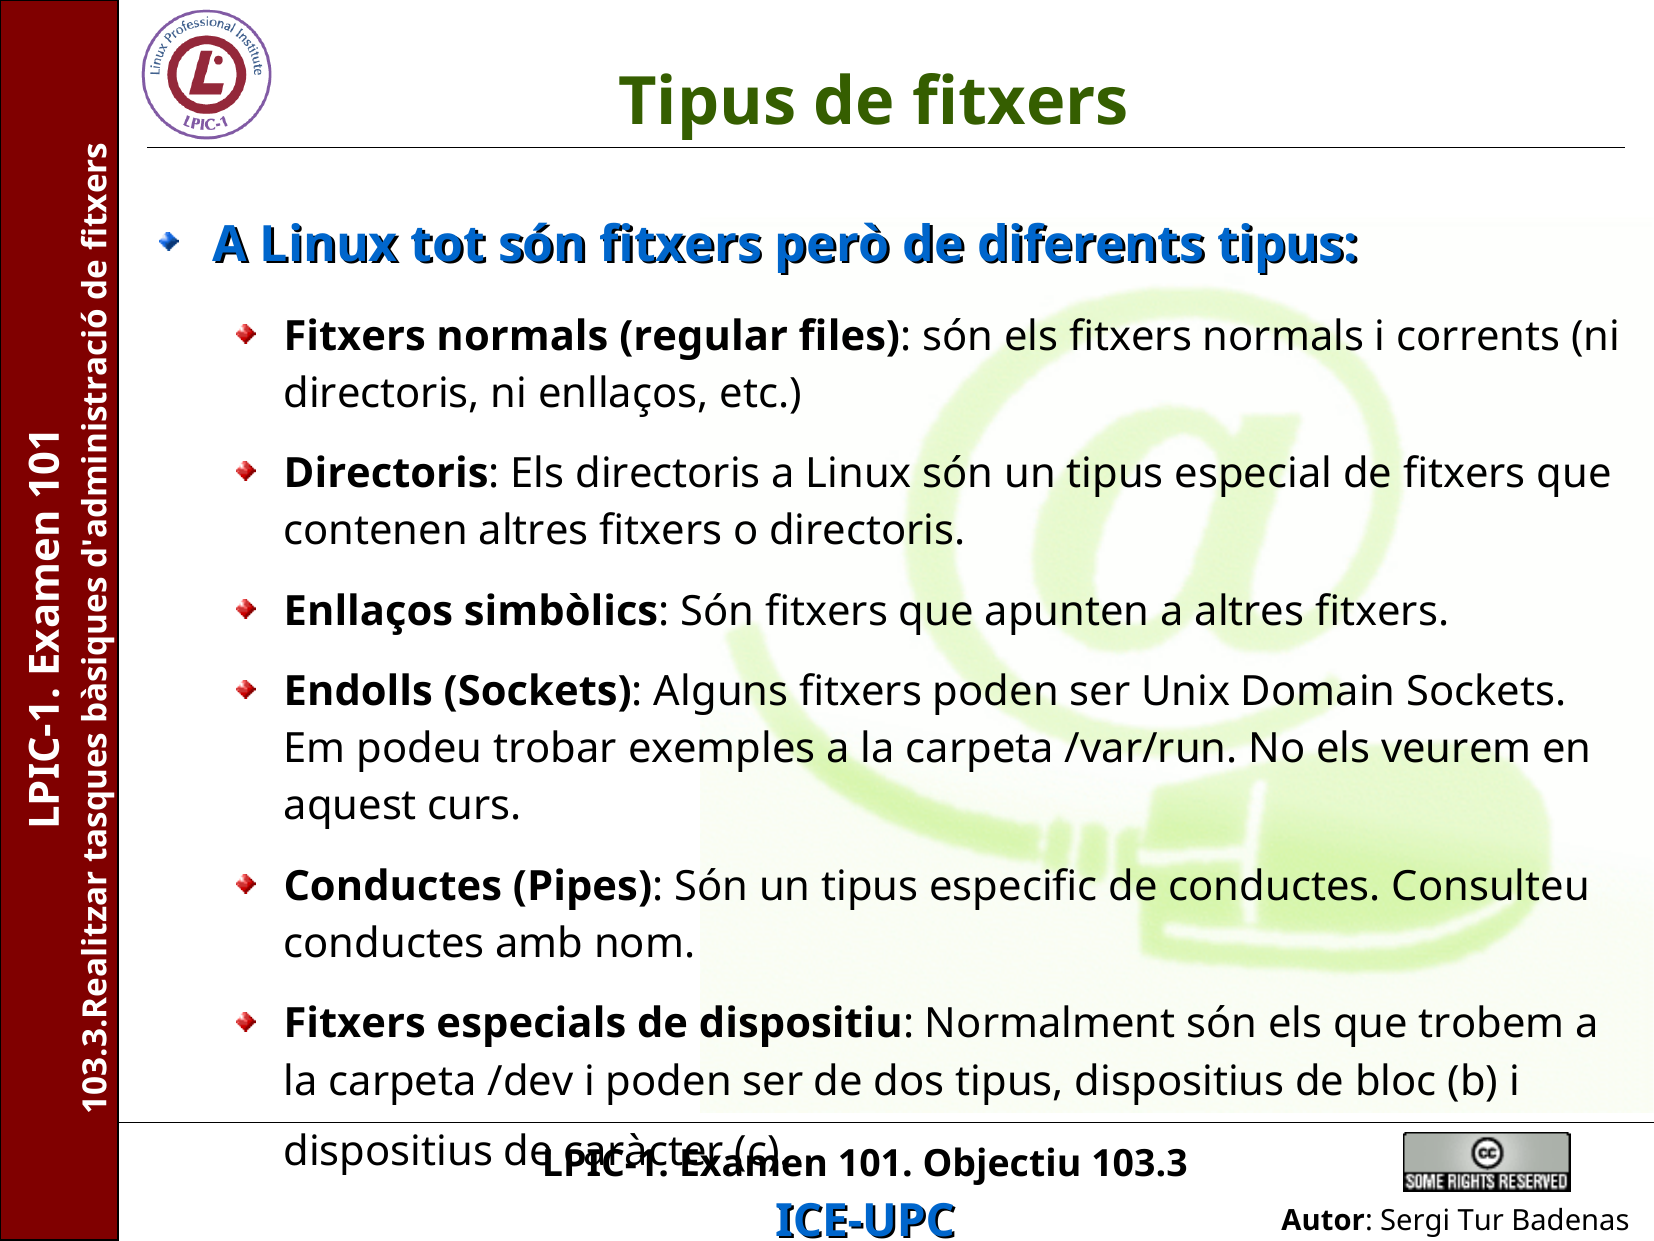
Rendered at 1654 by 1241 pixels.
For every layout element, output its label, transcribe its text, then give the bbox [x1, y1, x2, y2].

title Tipus de fitxers [129, 56, 1619, 141]
picture [1163, 1081, 1176, 1092]
picture [905, 1081, 918, 1092]
picture [1301, 1081, 1313, 1092]
picture [879, 1081, 891, 1092]
picture [1138, 1081, 1151, 1092]
list A Linux tot són fitxers però de diferents tipus: Fitxers normals (regular files): són els fitxers normals i corrents (ni directoris, ni enllaços, etc.) Directoris: Els directoris a Linux són un tipus especial de fitxers que contenen altres fitxers o directoris. Enllaços simbòlics: Són fitxers que apunten a altres fitxers. Endolls (Sockets): Alguns fitxers poden ser Unix Domain Sockets. Em podeu trobar exemples a la carpeta /var/run. No els veurem en aquest curs. Conductes (Pipes): Són un tipus especific de conductes. Consulteu conductes amb nom. Fitxers especials de dispositiu: Normalment són els que trobem a la carpeta /dev i poden ser de dos tipus, dispositius de bloc (b) i dispositius de caràcter (c). [141, 207, 1630, 1081]
picture [1397, 1081, 1410, 1092]
picture [819, 1081, 831, 1092]
picture [988, 1081, 1001, 1092]
picture [135, 5, 277, 56]
picture [1403, 1132, 1571, 1192]
picture [1467, 1081, 1480, 1092]
picture [1245, 1081, 1257, 1092]
picture [1362, 1081, 1375, 1092]
picture [1080, 1081, 1092, 1092]
picture [700, 217, 1654, 1113]
picture [1014, 1081, 1026, 1092]
